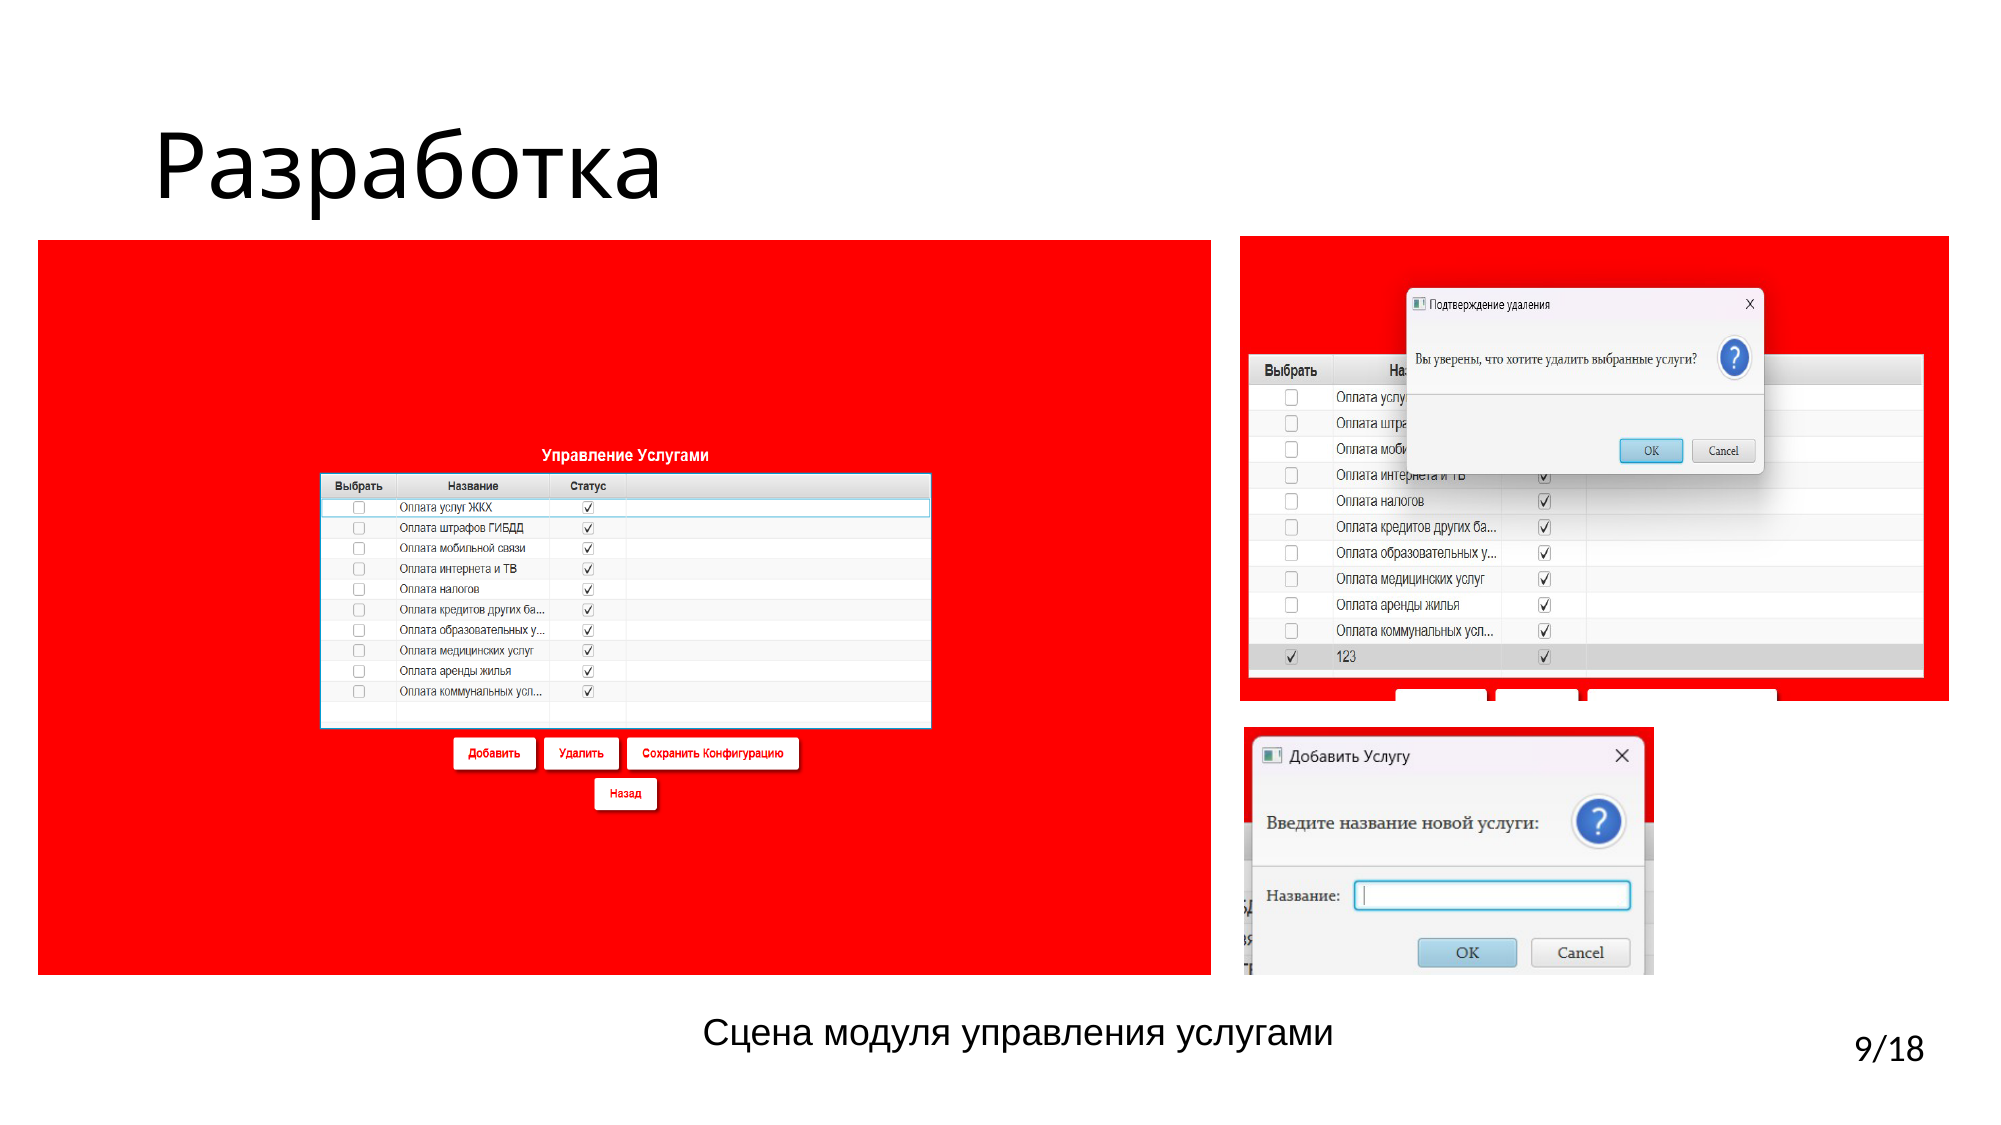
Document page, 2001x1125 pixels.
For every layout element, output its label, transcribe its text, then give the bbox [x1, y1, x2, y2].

picture [38, 240, 1211, 975]
title Разработка [137, 59, 1863, 278]
text_box 9/18 [1811, 1016, 1940, 1077]
picture [1240, 236, 1949, 701]
picture [1244, 727, 1654, 975]
text_box Сцена модуля управления услугами [649, 1003, 1388, 1061]
